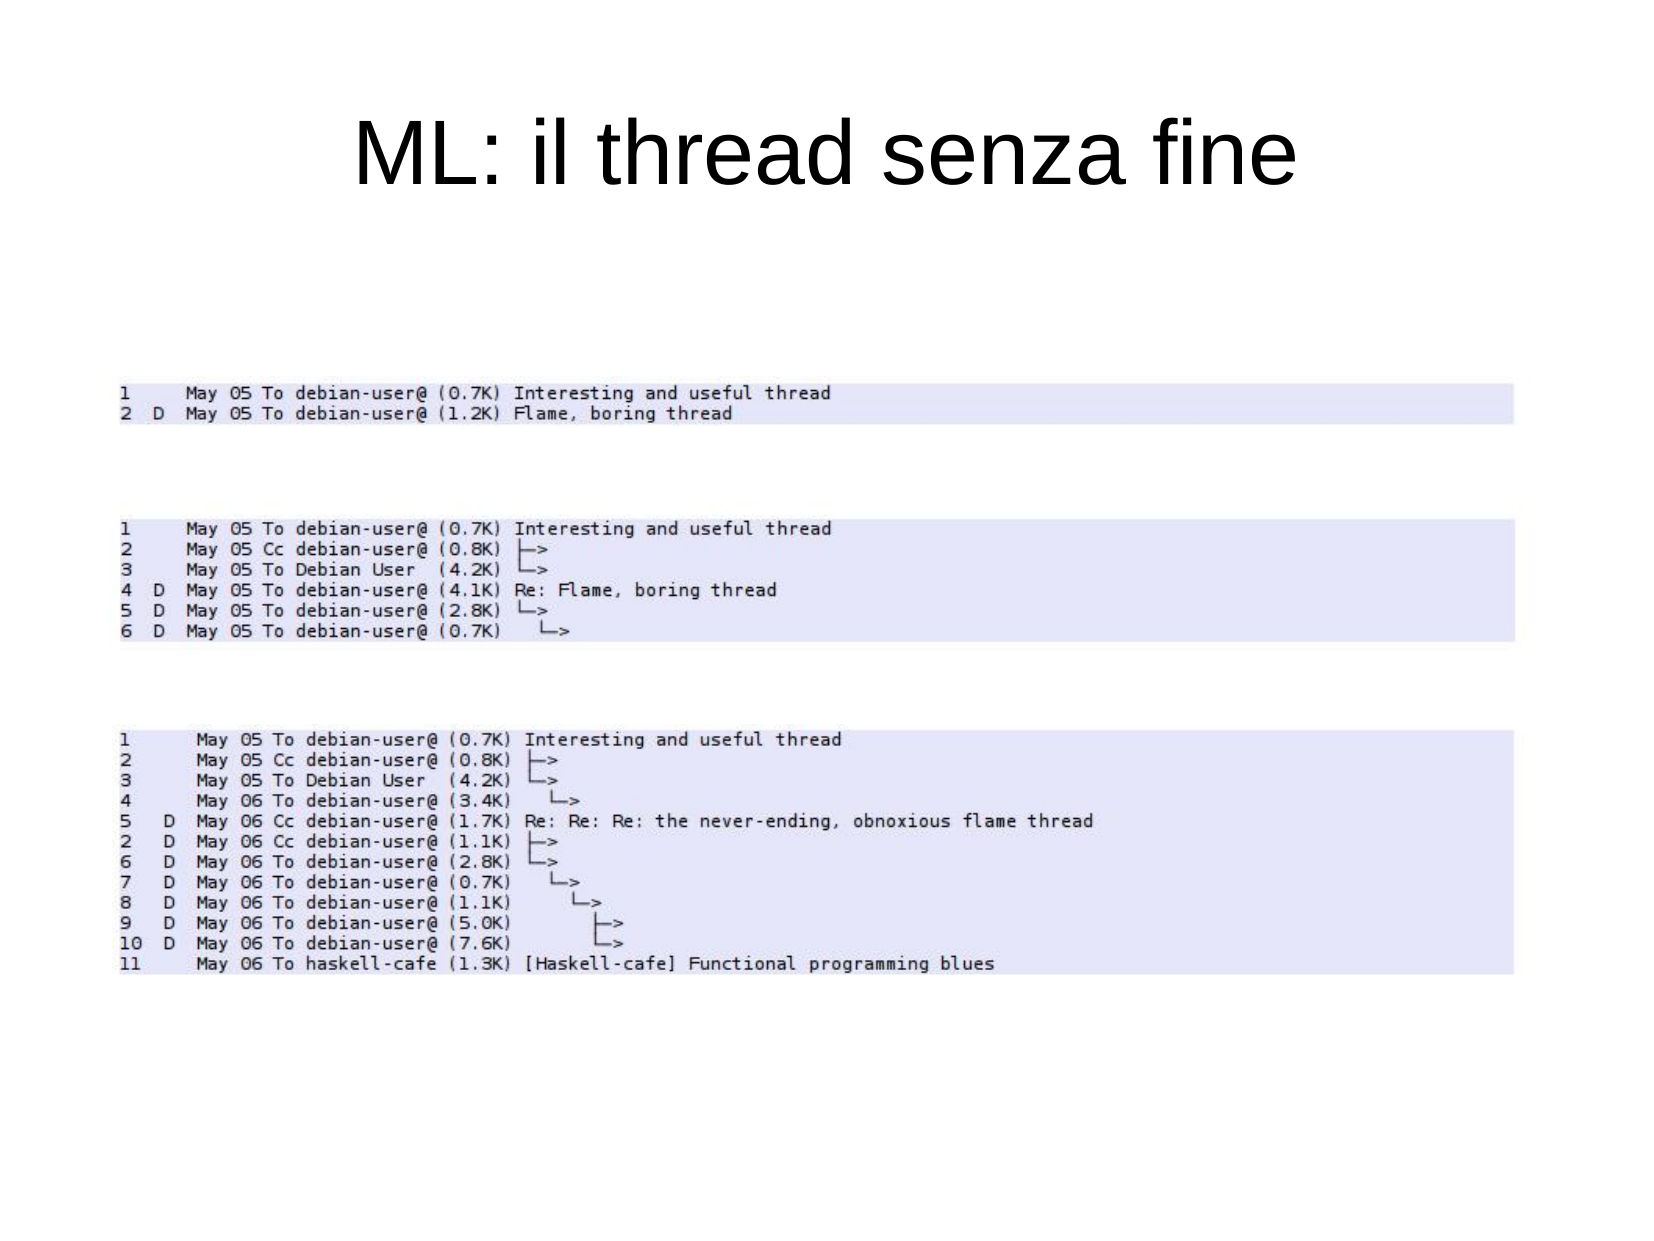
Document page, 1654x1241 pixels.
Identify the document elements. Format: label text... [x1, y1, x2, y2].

picture [108, 502, 1545, 650]
title ML: il thread senza fine [82, 49, 1571, 257]
picture [112, 724, 1533, 981]
picture [106, 376, 1533, 438]
